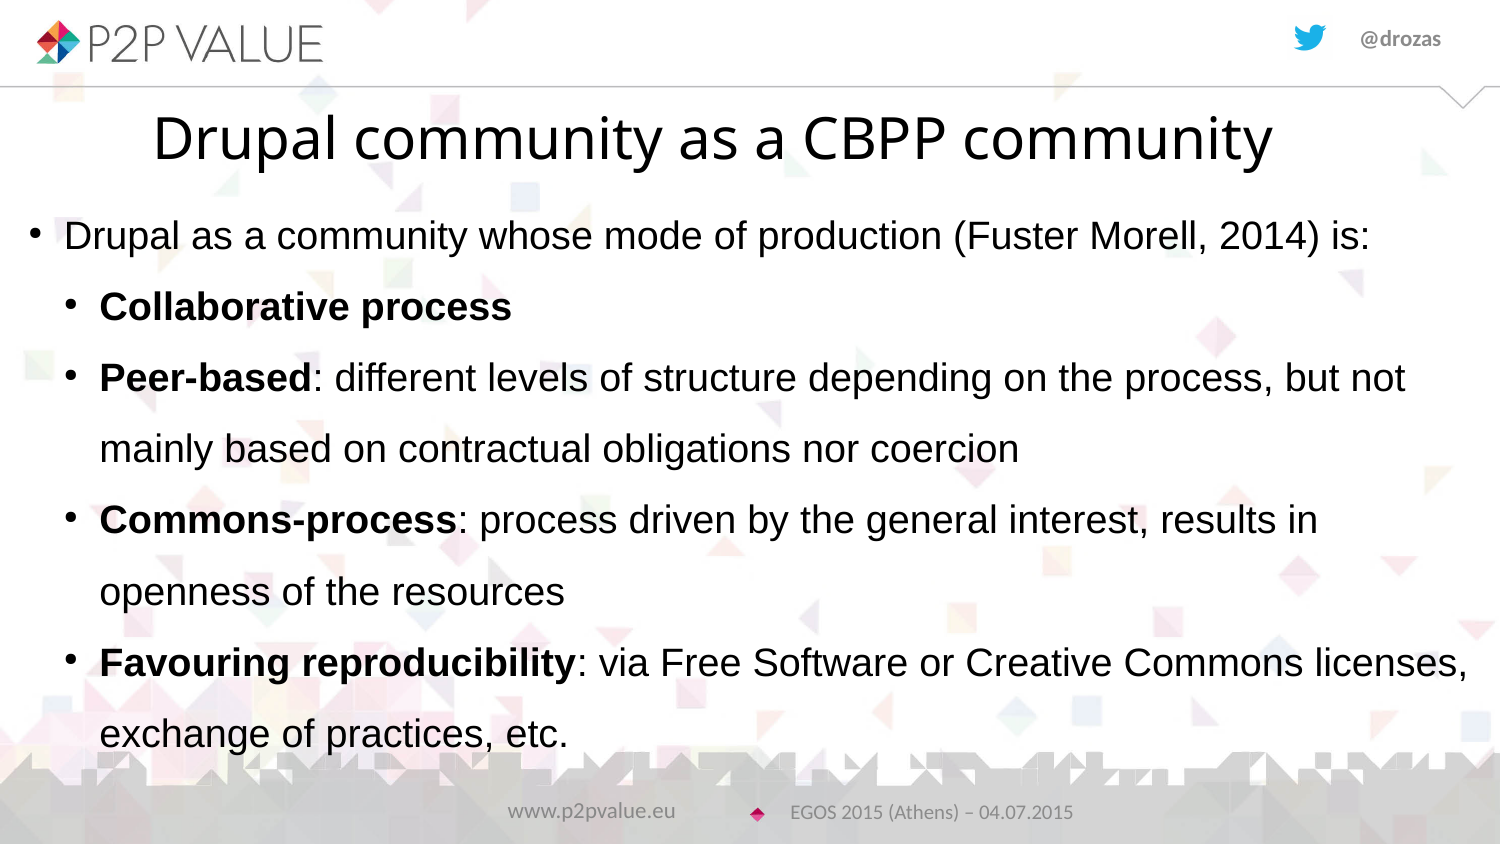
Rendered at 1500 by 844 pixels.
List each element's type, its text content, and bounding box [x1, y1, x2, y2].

picture [0, 0, 1500, 844]
text_box EGOS 2015 (Athens) – 04.07.2015 [777, 788, 1470, 834]
text_box www.p2pvalue.eu [501, 789, 720, 829]
title Drupal community as a CBPP community [60, 92, 1366, 180]
text_box @drozas [1333, 15, 1455, 60]
subtitle Drupal as a community whose mode of production (Fuster Morell, 2014) is: Collaborative process Peer-based: different levels of structure depending on the process, but not mainly based on contractual obligations nor coercion Commons-process: process driven by the general interest, results in openness of the resources Favouring reproducibility: via Free Software or Creative Commons licenses, exchange of practices, etc. [15, 180, 1496, 796]
